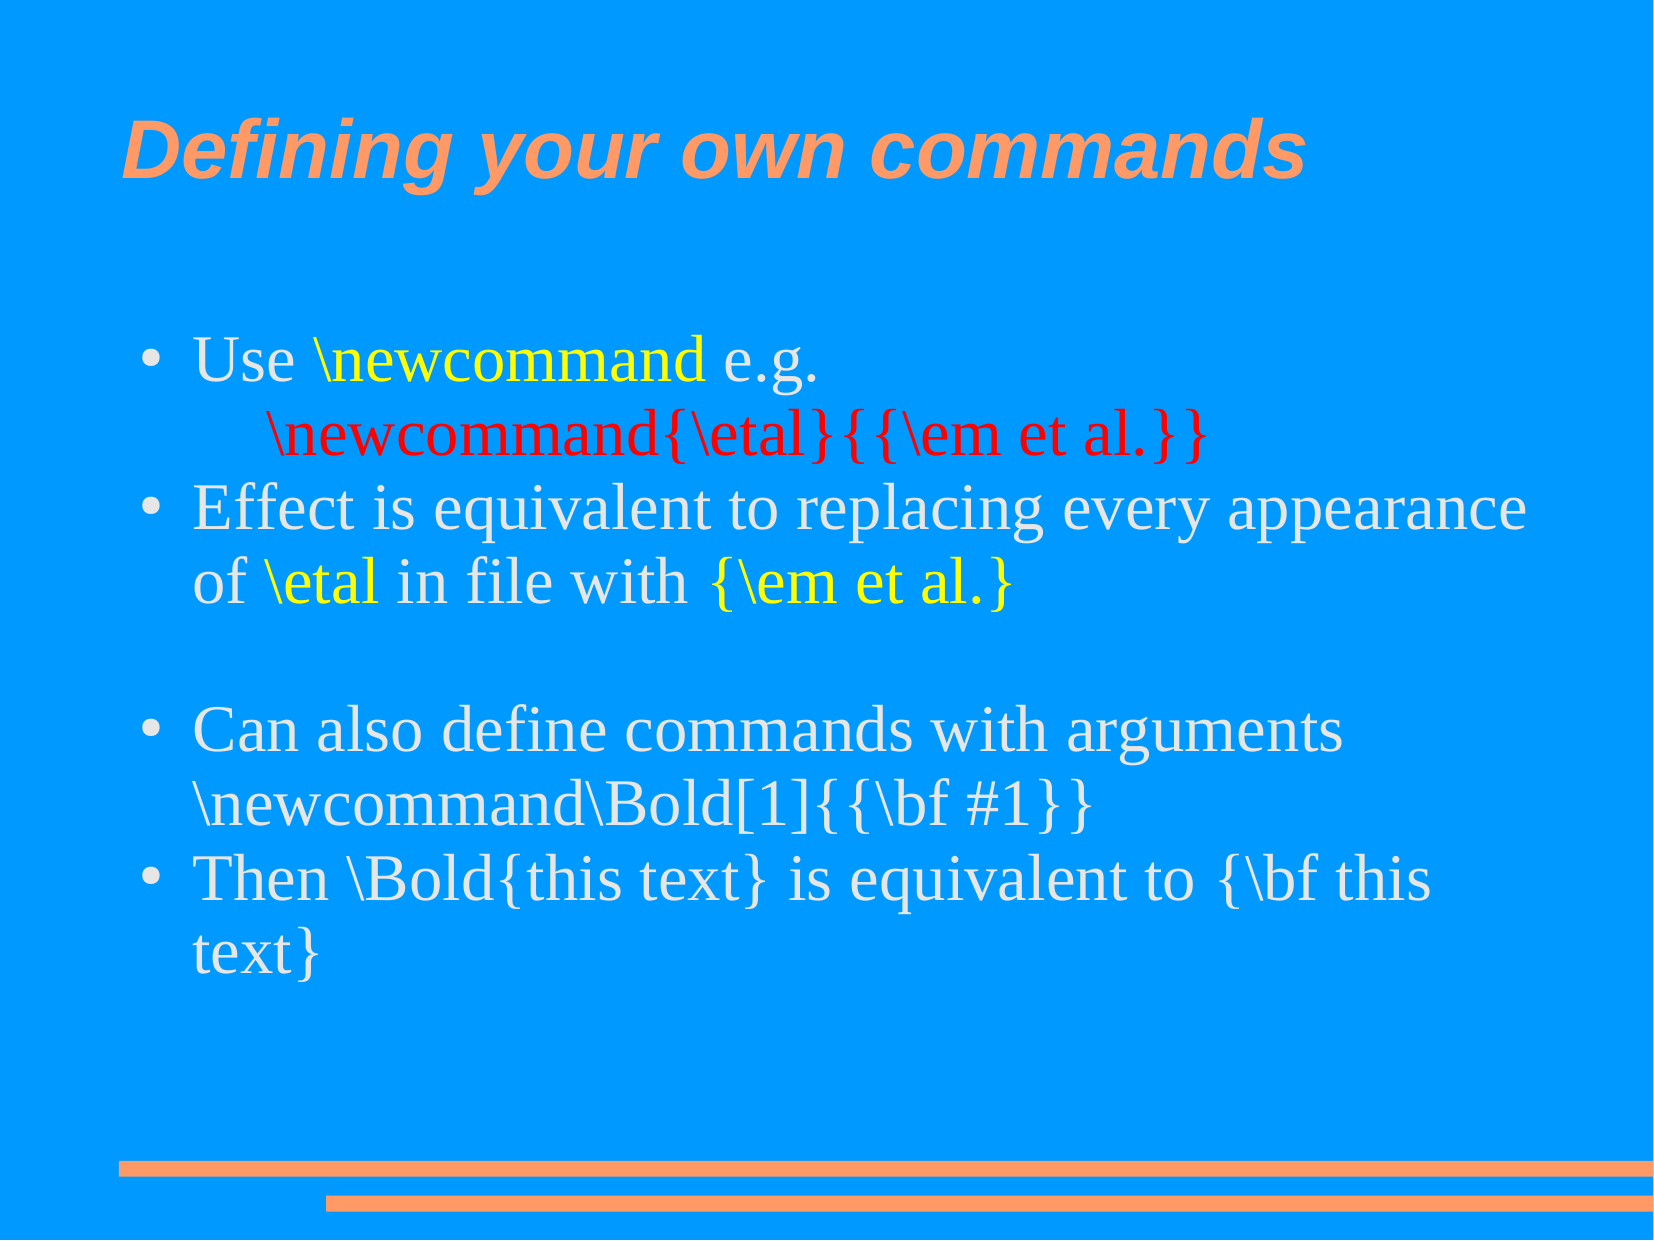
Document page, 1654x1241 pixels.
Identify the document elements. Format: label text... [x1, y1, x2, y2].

title Defining your own commands [121, 46, 1534, 254]
list Use \newcommand e.g. \newcommand{\etal}{{\em et al.}} Effect is equivalent to replacing every appearance of \etal in file with {\em et al.} Can also define commands with arguments \newcommand\Bold[1]{{\bf #1}} Then \Bold{this text} is equivalent to {\bf this text} [121, 322, 1561, 1132]
